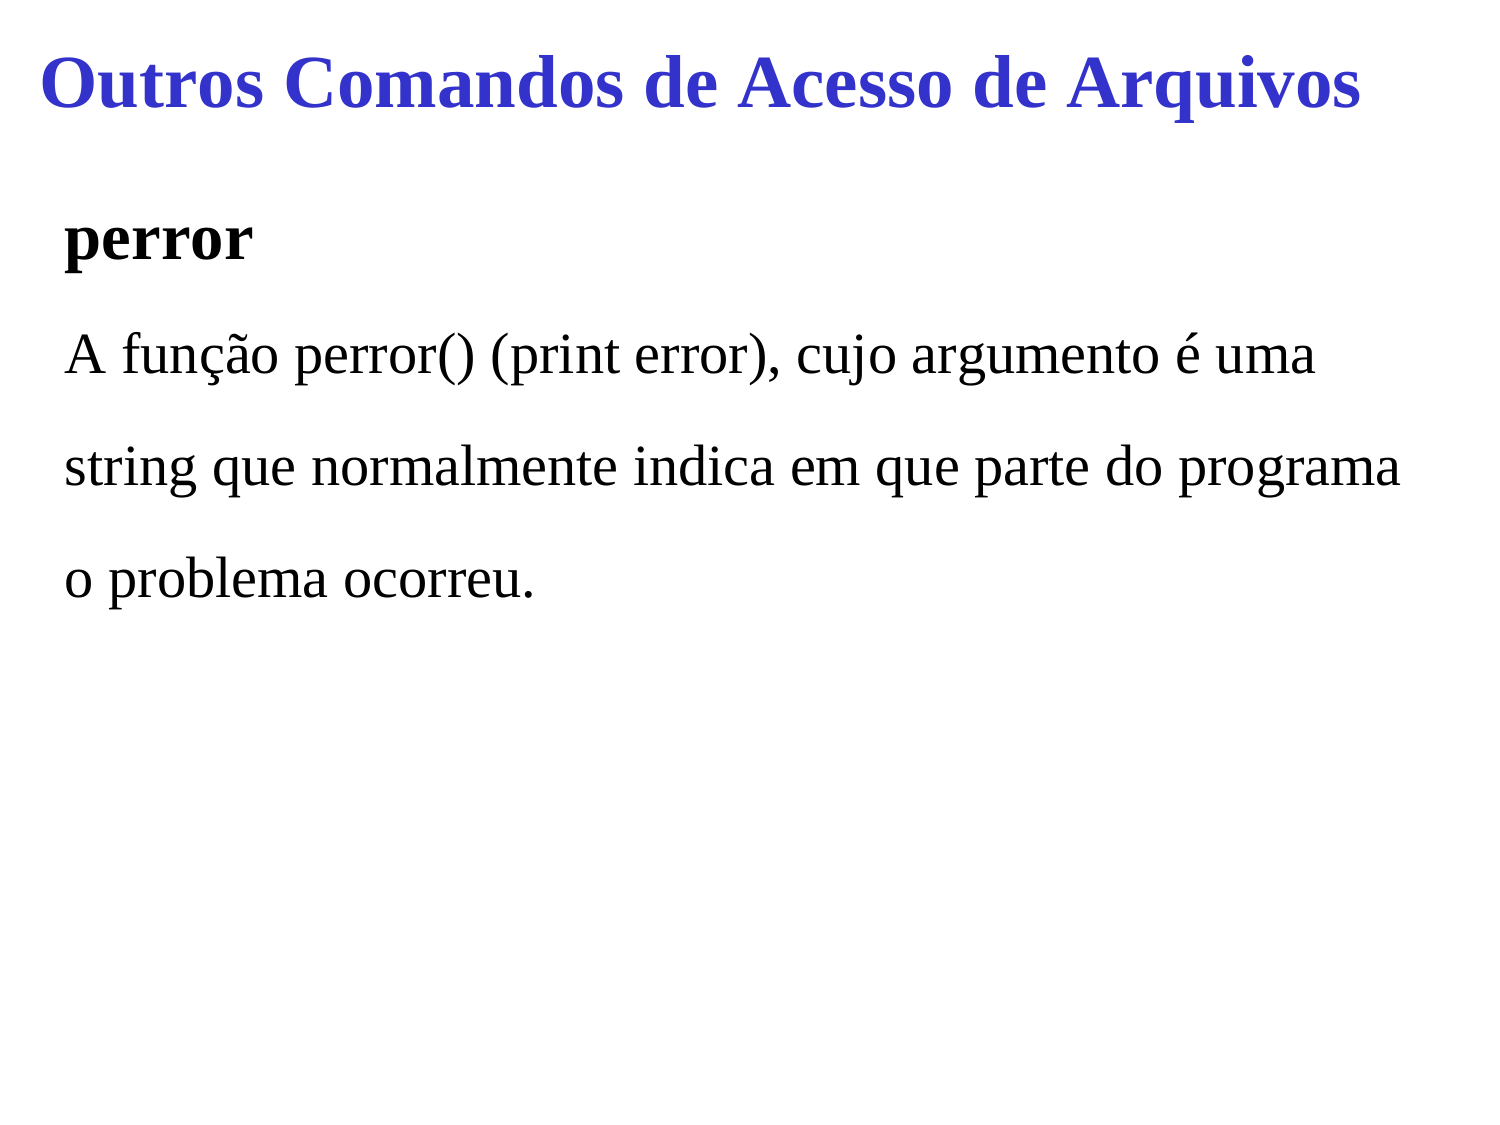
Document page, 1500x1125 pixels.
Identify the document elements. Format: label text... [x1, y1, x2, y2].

text_box Outros Comandos de Acesso de Arquivos [24, 24, 1379, 131]
text_box perror A função perror() (print error), cujo argumento é uma string que normalmente indica em que parte do programa o problema ocorreu. [50, 137, 1432, 617]
